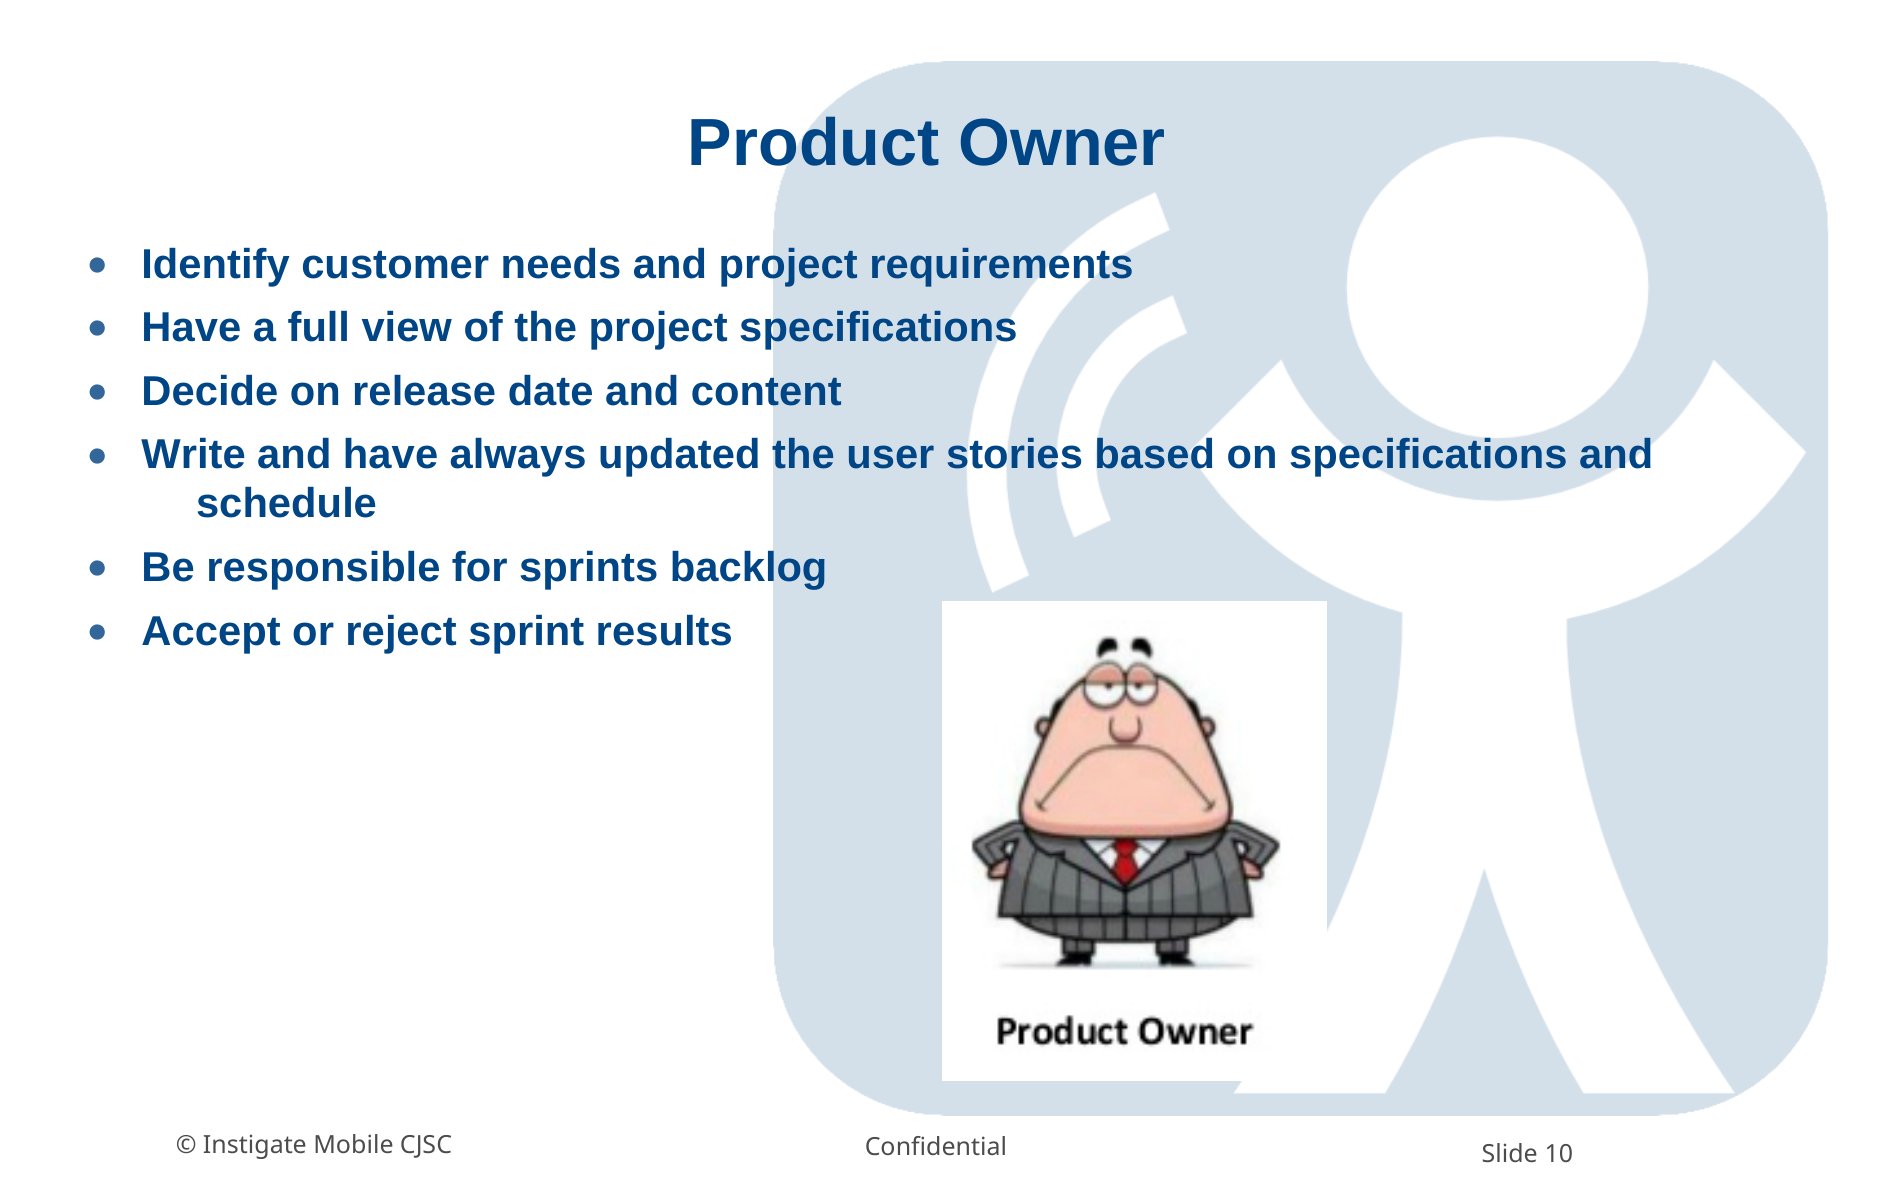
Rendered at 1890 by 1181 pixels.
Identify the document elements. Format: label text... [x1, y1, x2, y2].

picture [773, 61, 1829, 1116]
text_box Confidential [637, 1138, 1235, 1181]
text_box Identify customer needs and project requirements Have a full view of the project specifications Decide on release date and content Write and have always updated the user stories based on specifications and schedule Be responsible for sprints backlog Accept or reject sprint results [86, 237, 1786, 923]
text_box Product Owner [87, 57, 1786, 227]
